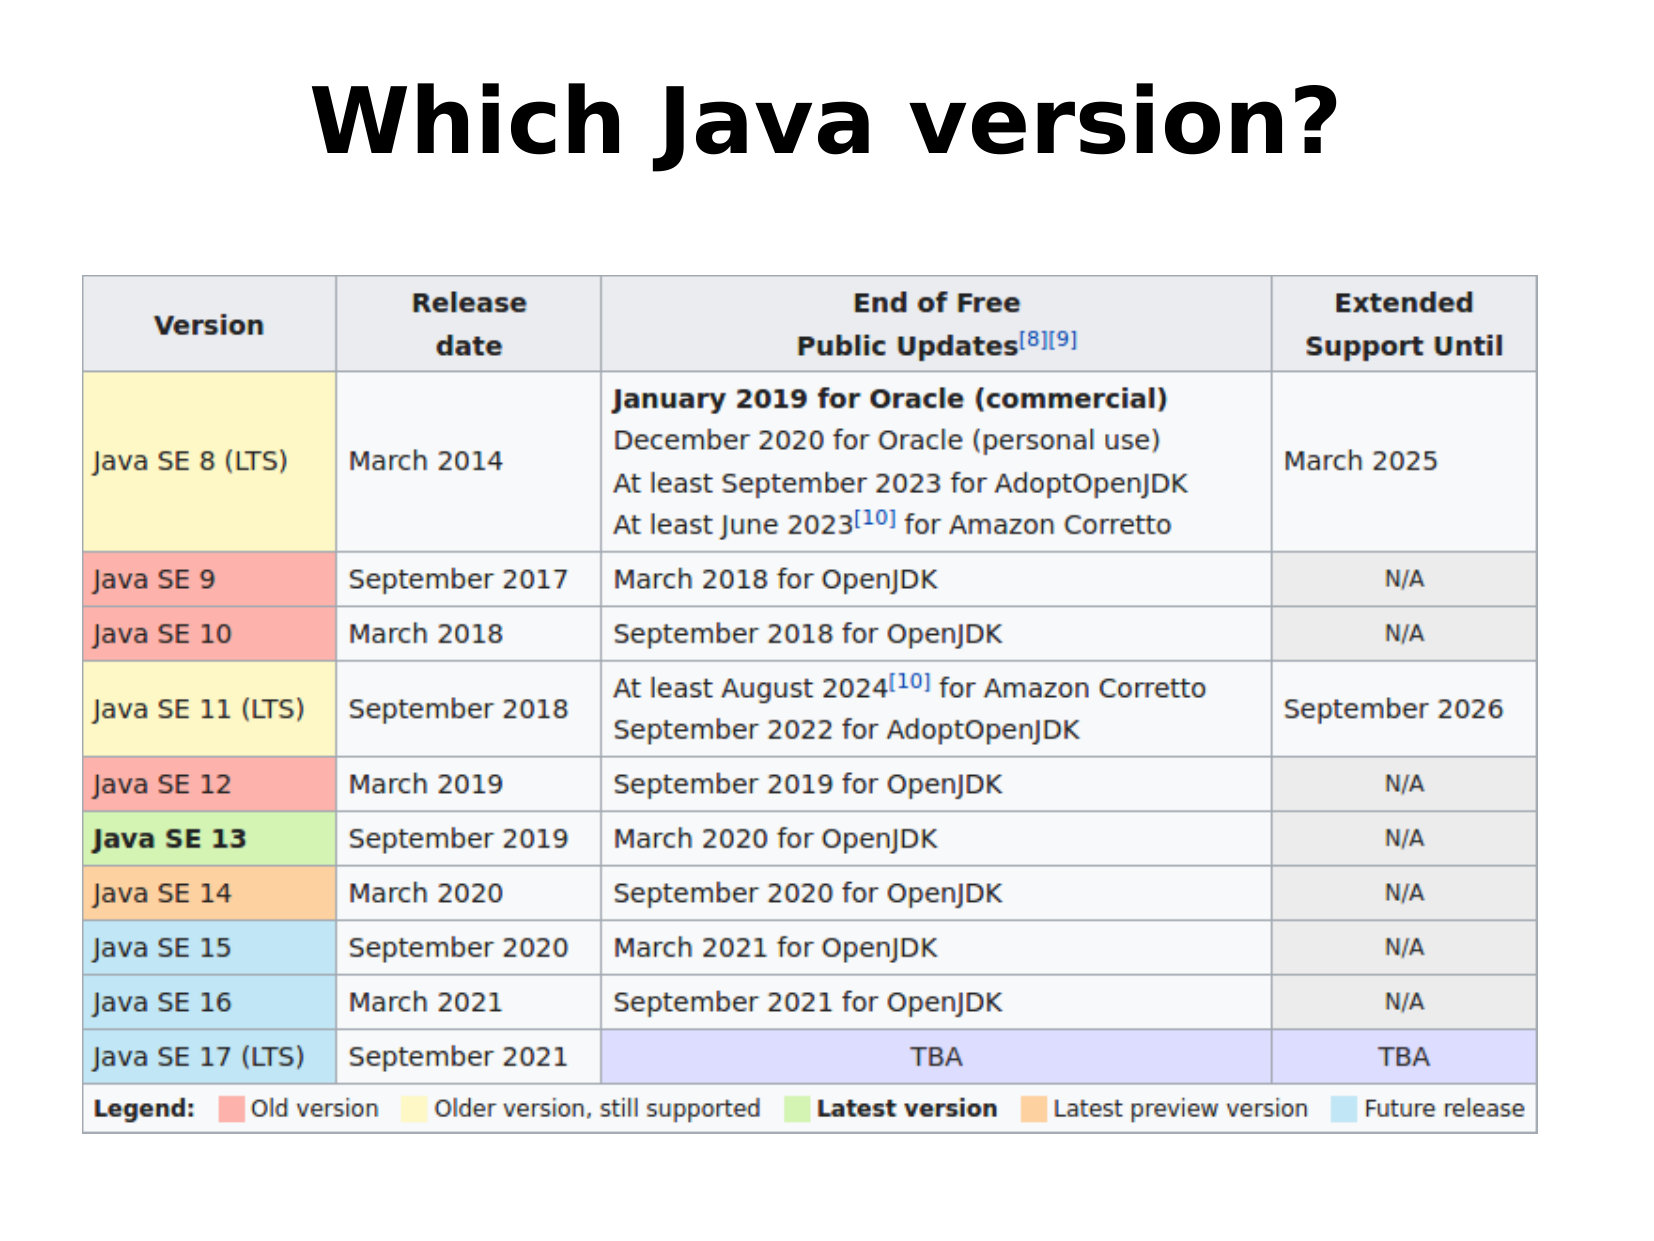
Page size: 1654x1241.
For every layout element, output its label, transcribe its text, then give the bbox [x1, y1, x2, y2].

title Which Java version? [82, 49, 1571, 196]
picture [82, 275, 1538, 1134]
